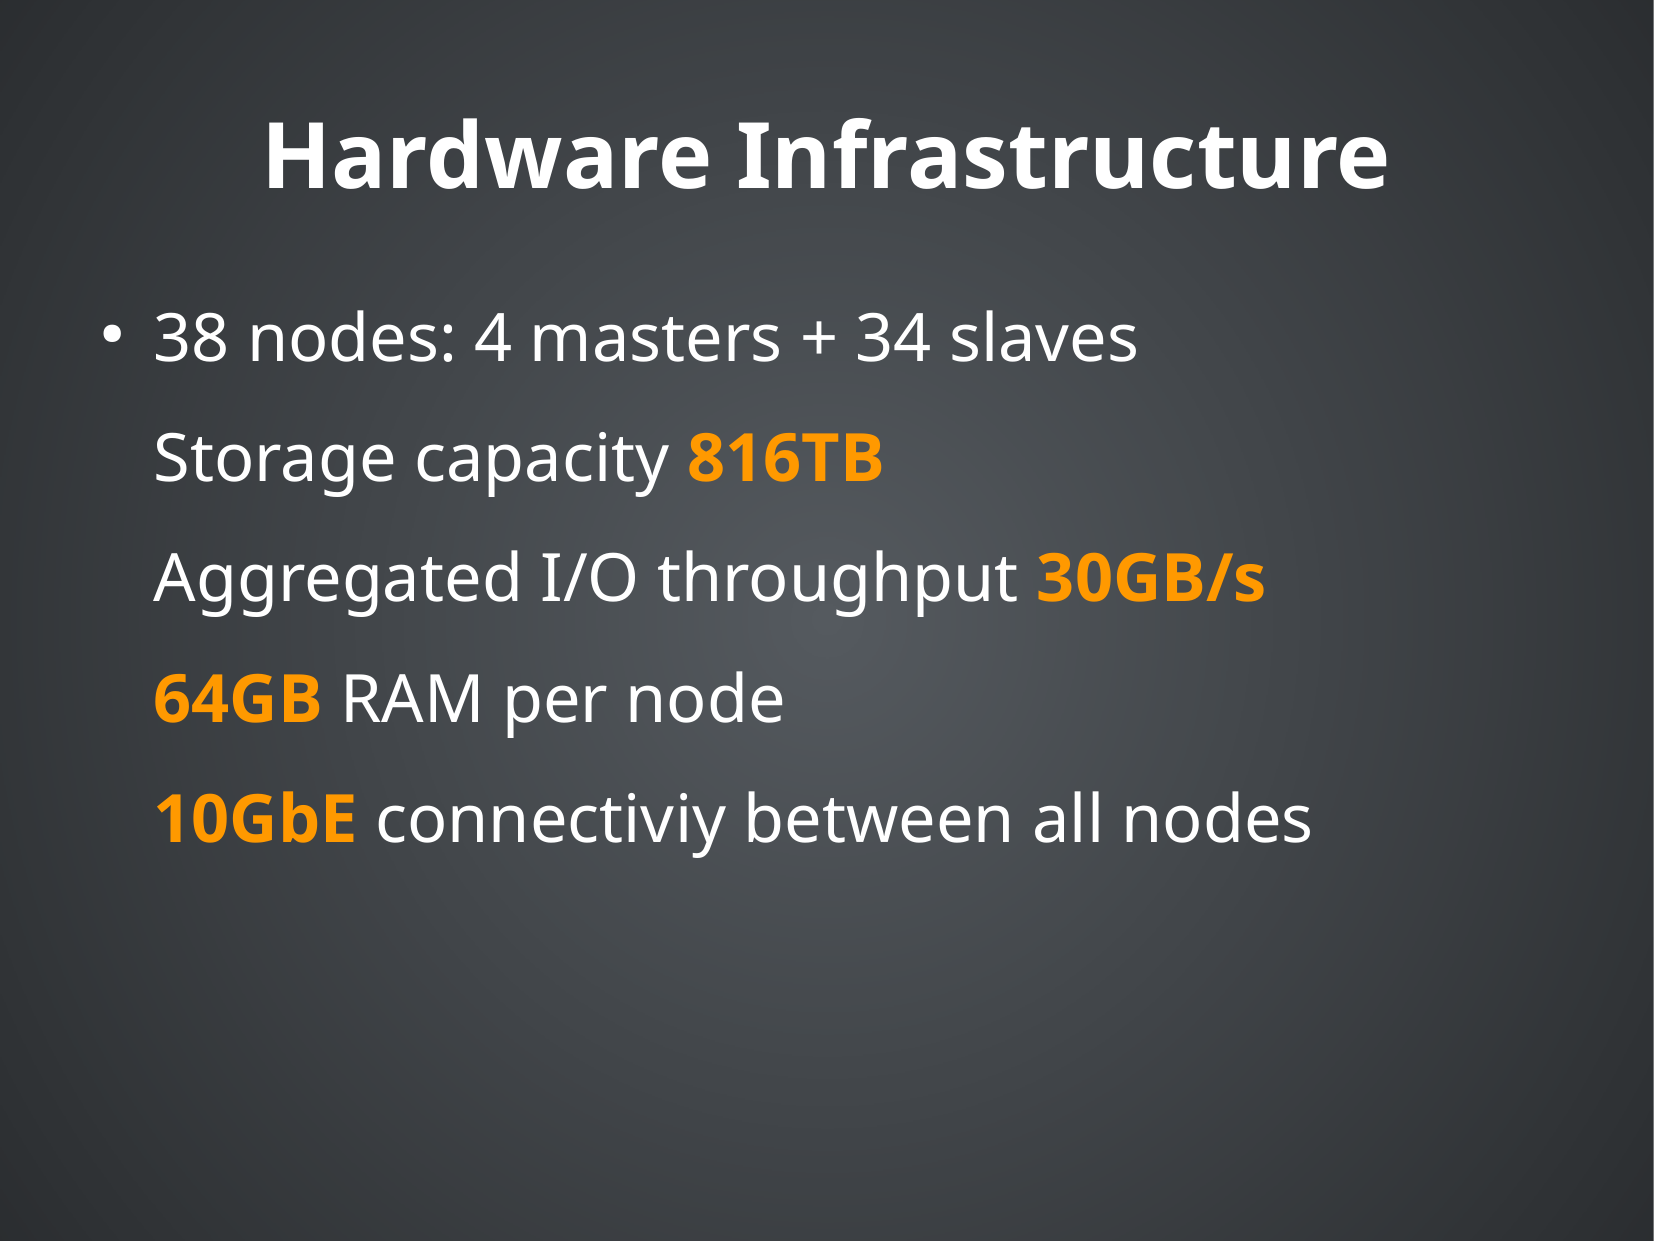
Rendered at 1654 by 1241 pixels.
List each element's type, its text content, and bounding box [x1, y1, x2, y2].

picture [0, 0, 1654, 1241]
list 38 nodes: 4 masters + 34 slaves Storage capacity 816TB Aggregated I/O throughput 30GB/s 64GB RAM per node 10GbE connectiviy between all nodes [82, 290, 1571, 1010]
title Hardware Infrastructure [82, 49, 1571, 257]
